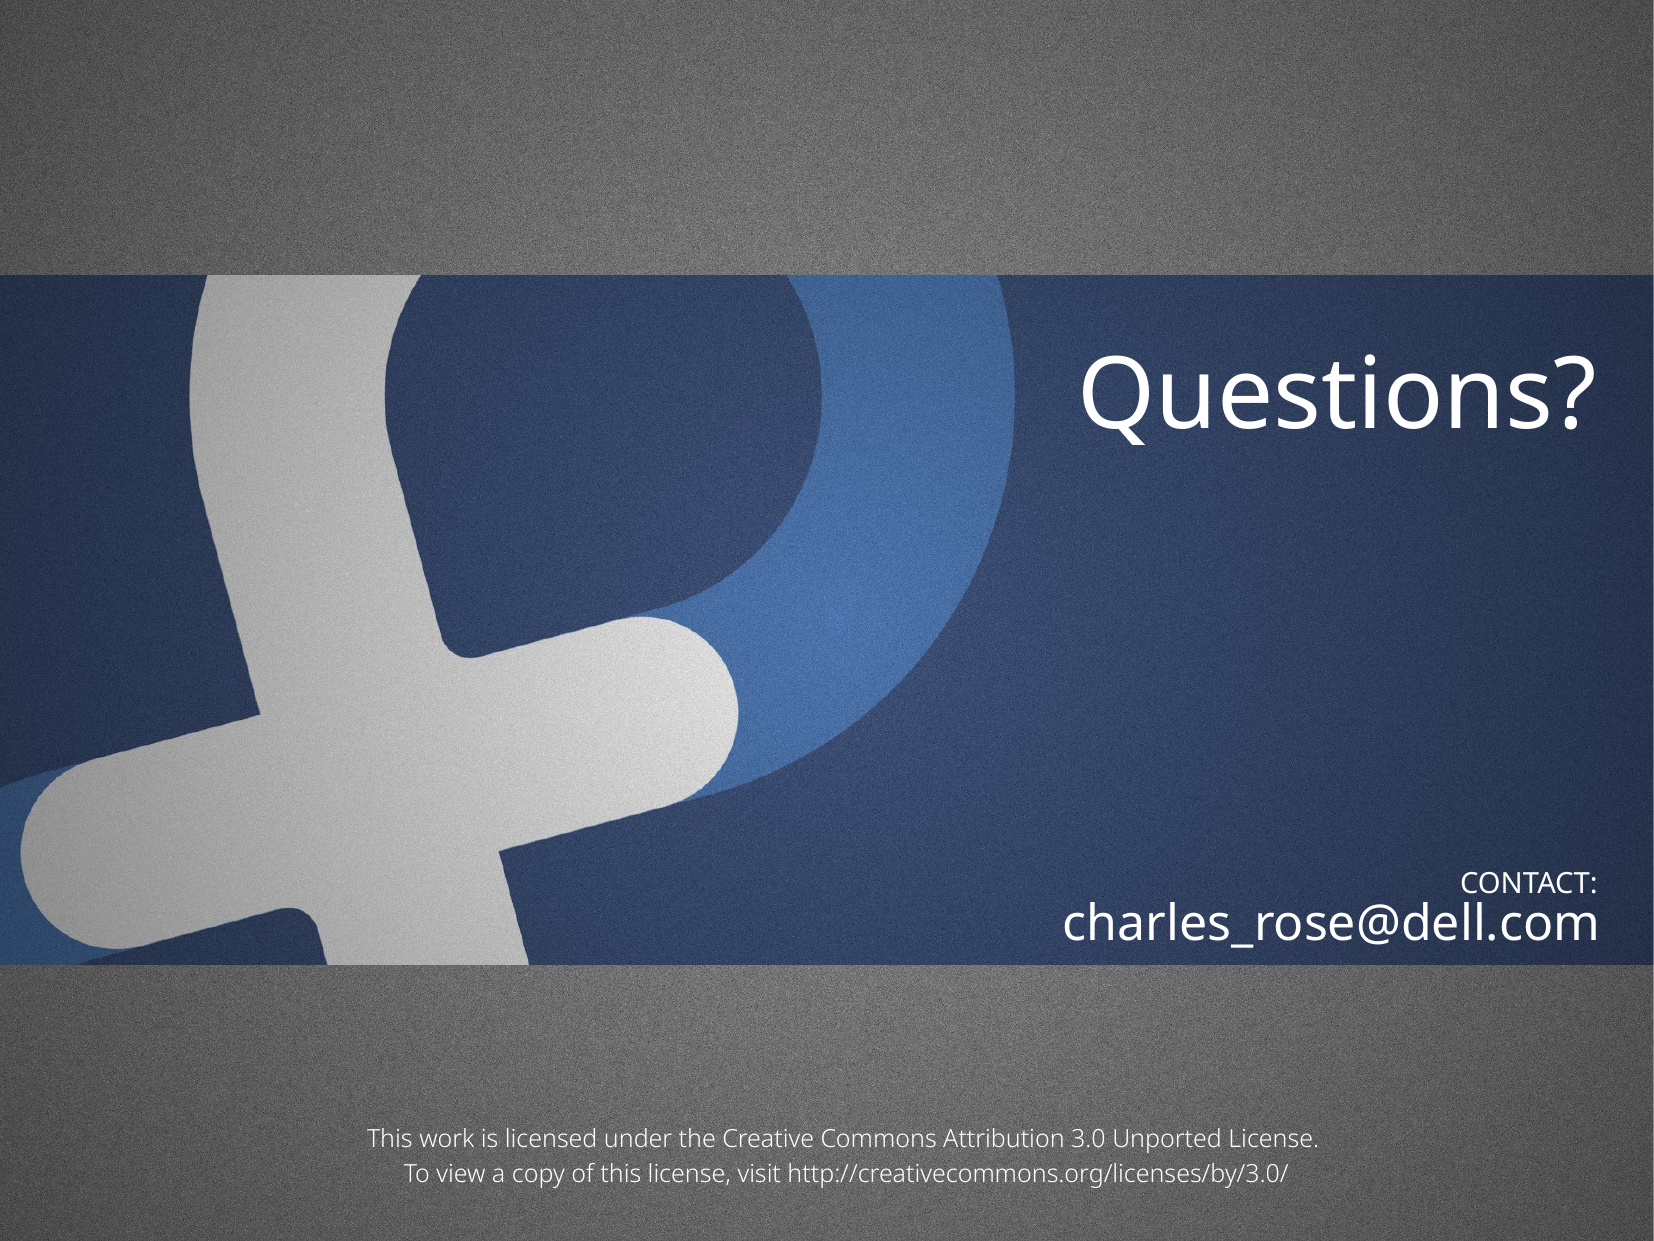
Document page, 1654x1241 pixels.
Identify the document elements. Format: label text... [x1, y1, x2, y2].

text_box This work is licensed under the Creative Commons Attribution 3.0 Unported License. To view a copy of this license, visit http://creativecommons.org/licenses/by/3.0/ [75, 1123, 1613, 1197]
text_box CONTACT: [77, 854, 1613, 904]
picture [0, 0, 1654, 1241]
title Questions? [22, 331, 1598, 448]
text_box charles_rose@dell.com [80, 879, 1616, 953]
